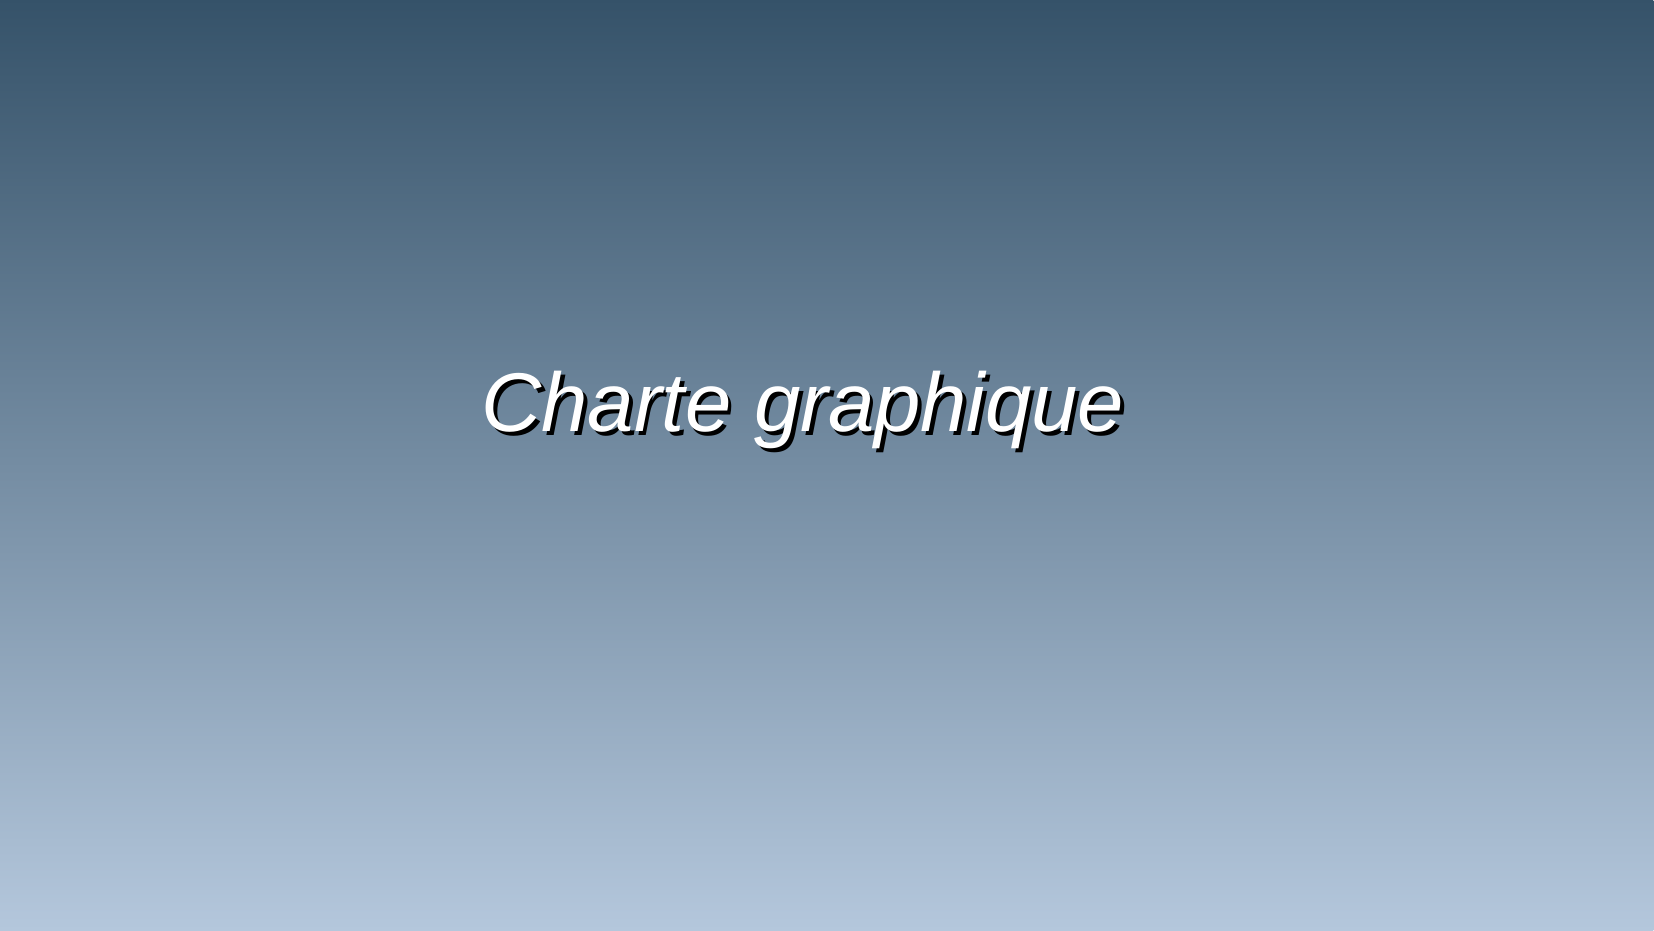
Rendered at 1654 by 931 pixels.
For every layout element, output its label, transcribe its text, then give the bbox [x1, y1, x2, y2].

title Charte graphique [59, 324, 1548, 481]
